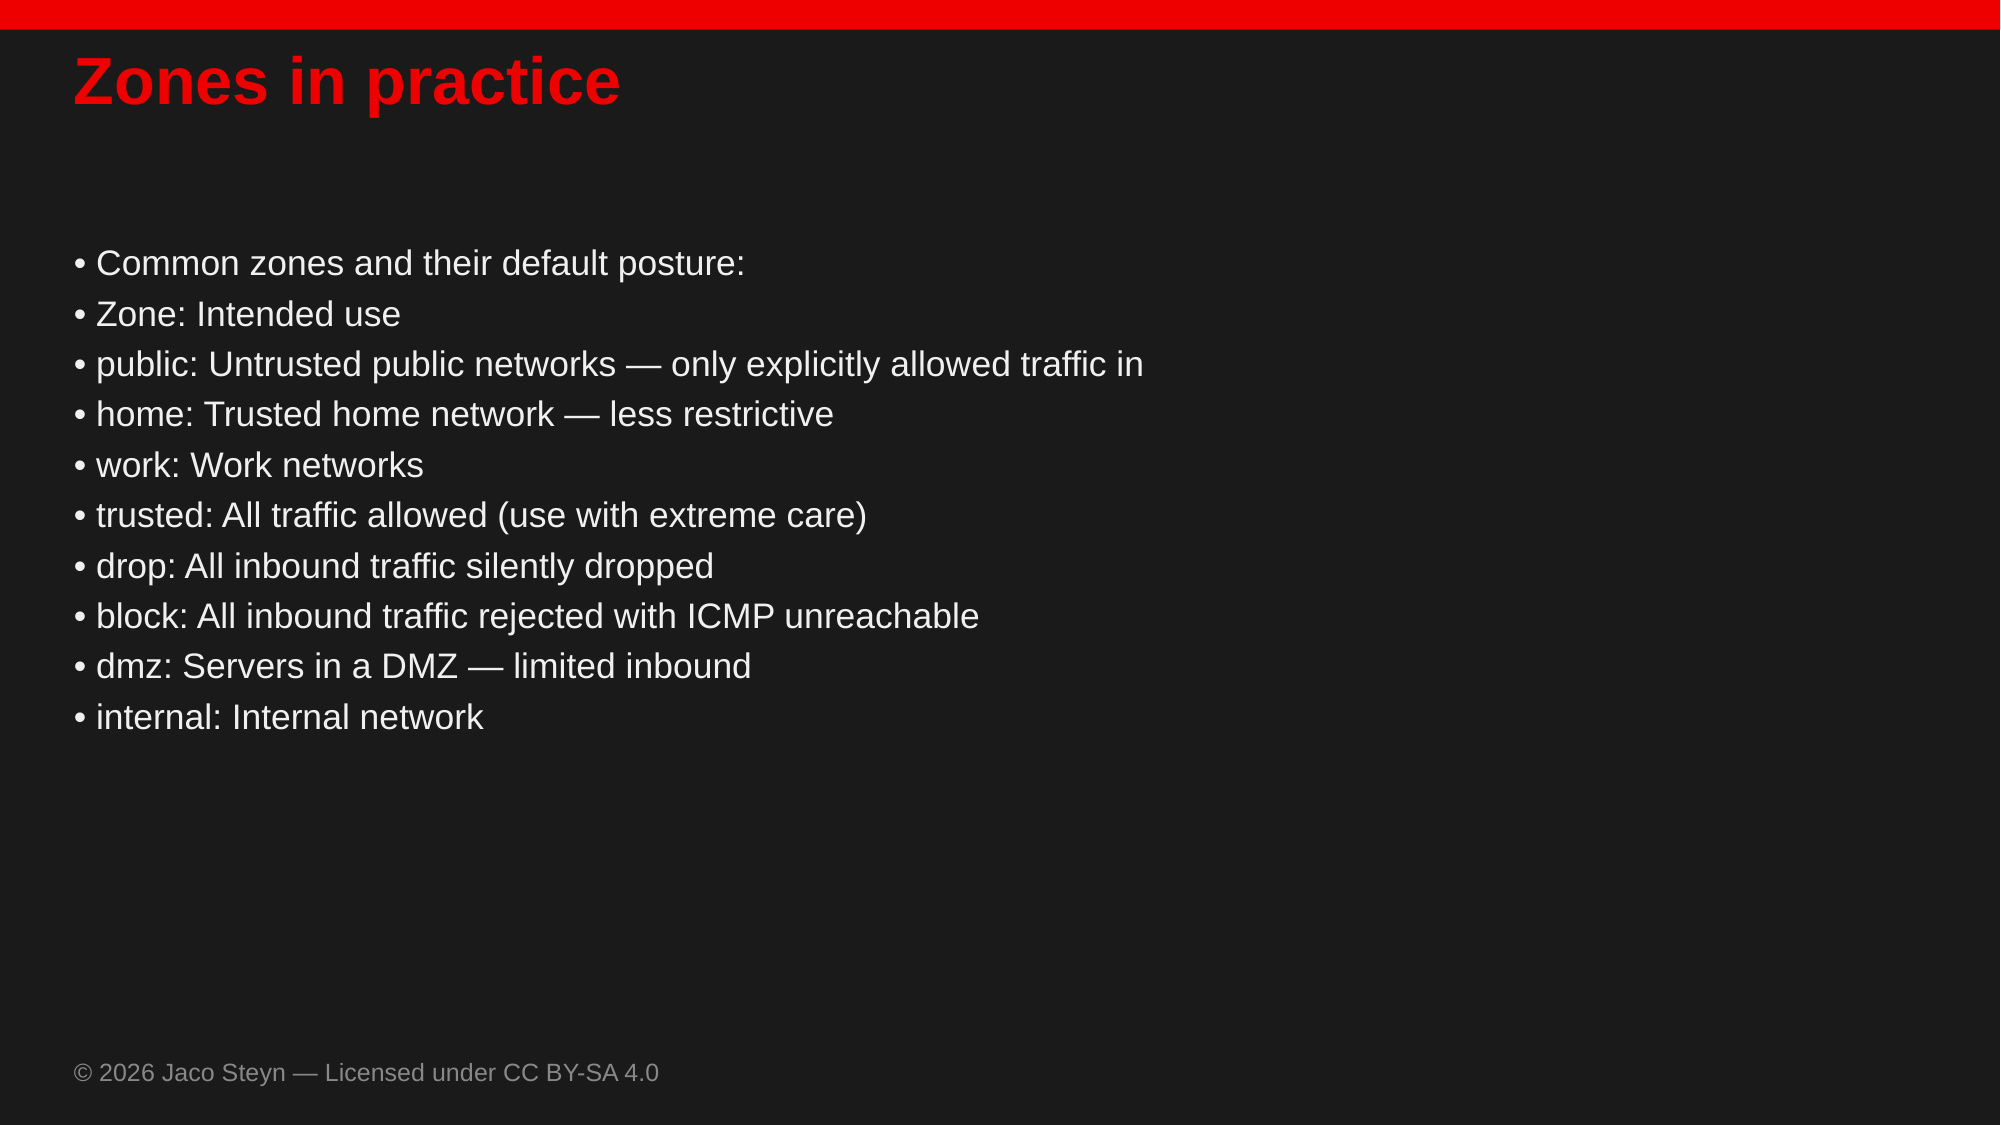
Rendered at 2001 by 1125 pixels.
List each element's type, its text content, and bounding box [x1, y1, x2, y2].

text_box [0, 0, 2001, 30]
text_box • Common zones and their default posture: • Zone: Intended use • public: Untrusted public networks — only explicitly allowed traffic in • home: Trusted home network — less restrictive • work: Work networks • trusted: All traffic allowed (use with extreme care) • drop: All inbound traffic silently dropped • block: All inbound traffic rejected with ICMP unreachable • dmz: Servers in a DMZ — limited inbound • internal: Internal network [59, 236, 1942, 1037]
text_box Zones in practice [59, 36, 1942, 208]
text_box © 2026 Jaco Steyn — Licensed under CC BY-SA 4.0 [59, 1051, 1942, 1093]
